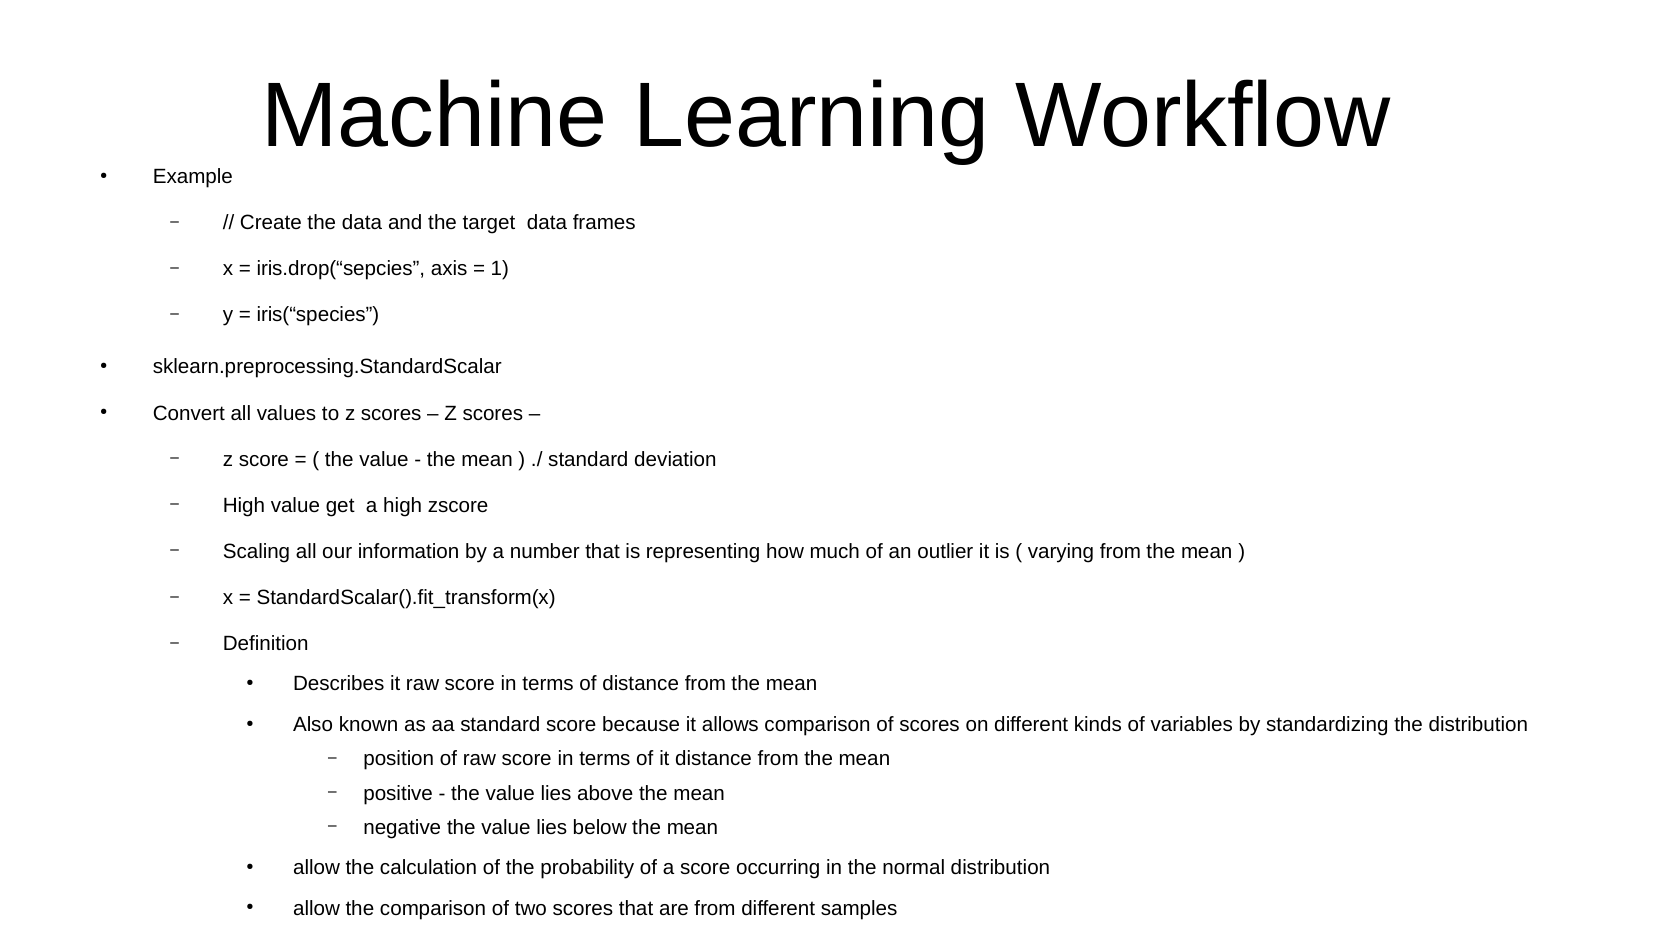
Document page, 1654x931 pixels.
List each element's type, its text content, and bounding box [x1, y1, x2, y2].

title Machine Learning Workflow [82, 37, 1571, 165]
list Example // Create the data and the target data frames x = iris.drop(“sepcies”, axis = 1) y = iris(“species”) sklearn.preprocessing.StandardScalar Convert all values to z scores – Z scores – z score = ( the value - the mean ) ./ standard deviation High value get a high zscore Scaling all our information by a number that is representing how much of an outlier it is ( varying from the mean ) x = StandardScalar().fit_transform(x) Definition Describes it raw score in terms of distance from the mean Also known as aa standard score because it allows comparison of scores on different kinds of variables by standardizing the distribution position of raw score in terms of it distance from the mean positive - the value lies above the mean negative the value lies below the mean allow the calculation of the probability of a score occurring in the normal distribution allow the comparison of two scores that are from different samples [82, 165, 1621, 931]
